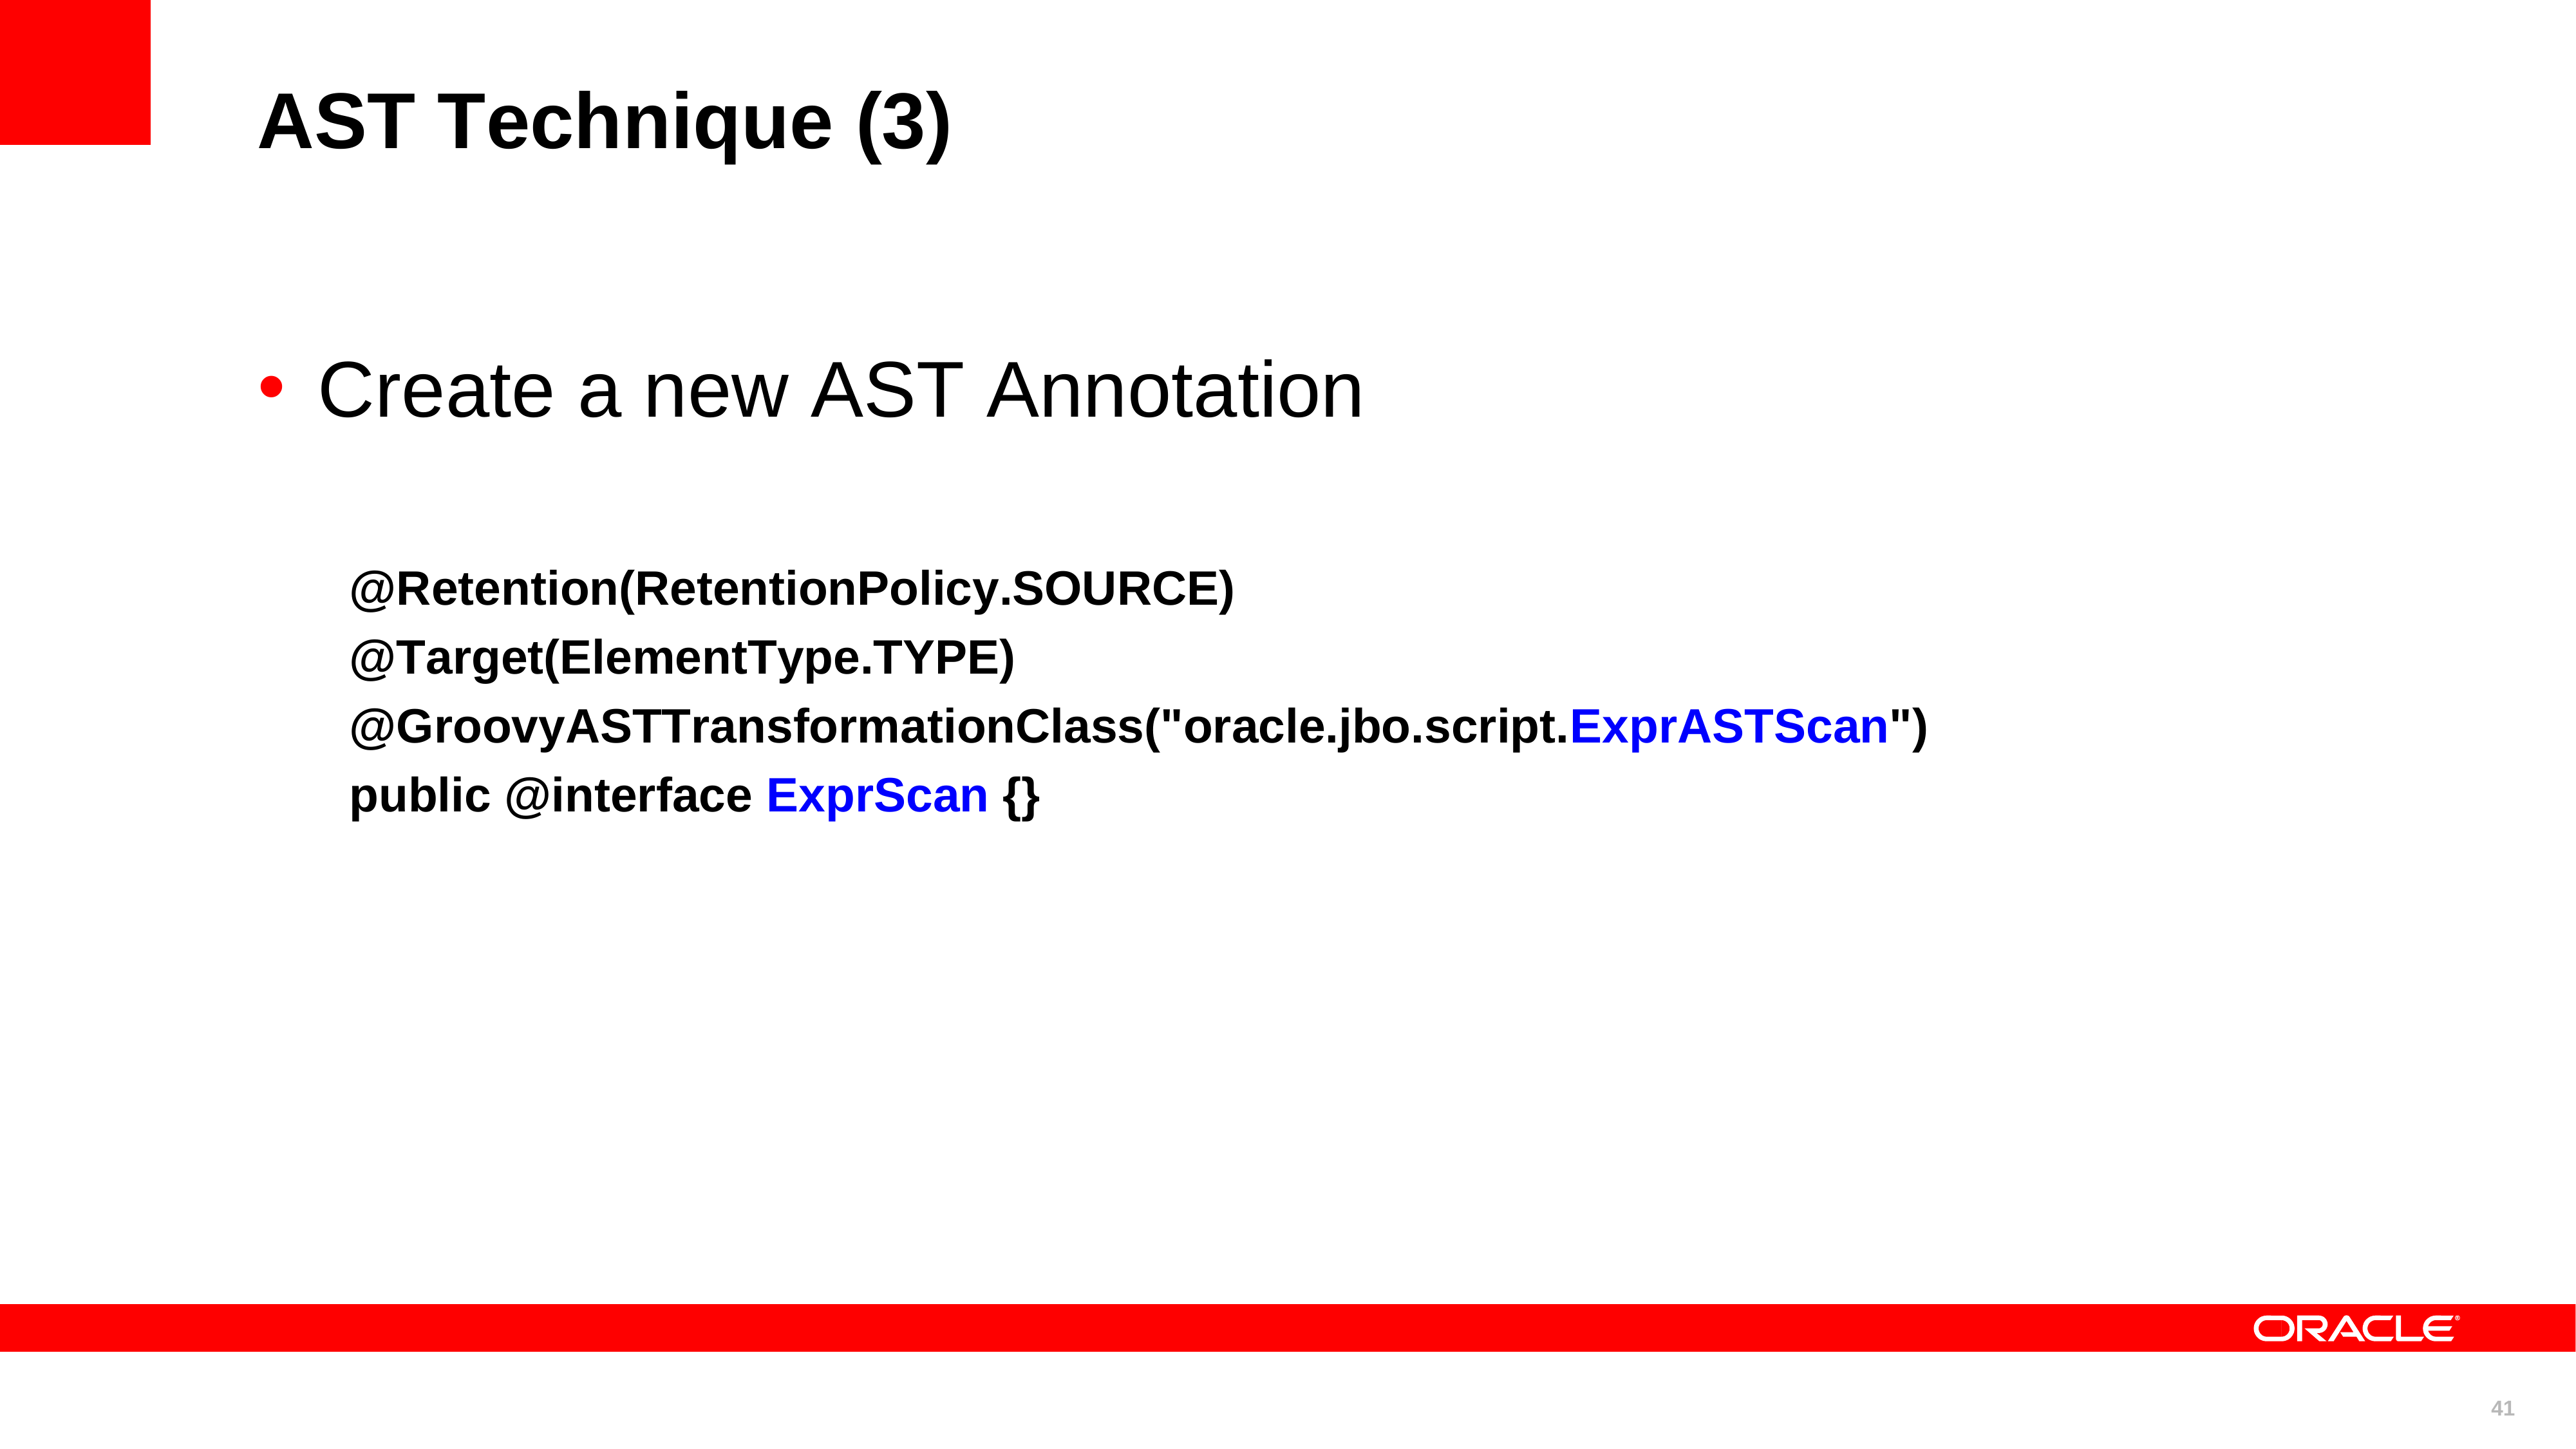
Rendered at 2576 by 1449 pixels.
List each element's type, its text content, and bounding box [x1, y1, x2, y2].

picture [0, 1304, 2576, 1352]
picture [0, 0, 151, 145]
text_box @Retention(RetentionPolicy.SOURCE) @Target(ElementType.TYPE) @GroovyASTTransformationClass("oracle.jbo.script.ExprASTScan") public @interface ExprScan {} [338, 457, 2246, 929]
title AST Technique (3) [257, 69, 2318, 251]
list Create a new AST Annotation [258, 337, 2318, 1256]
